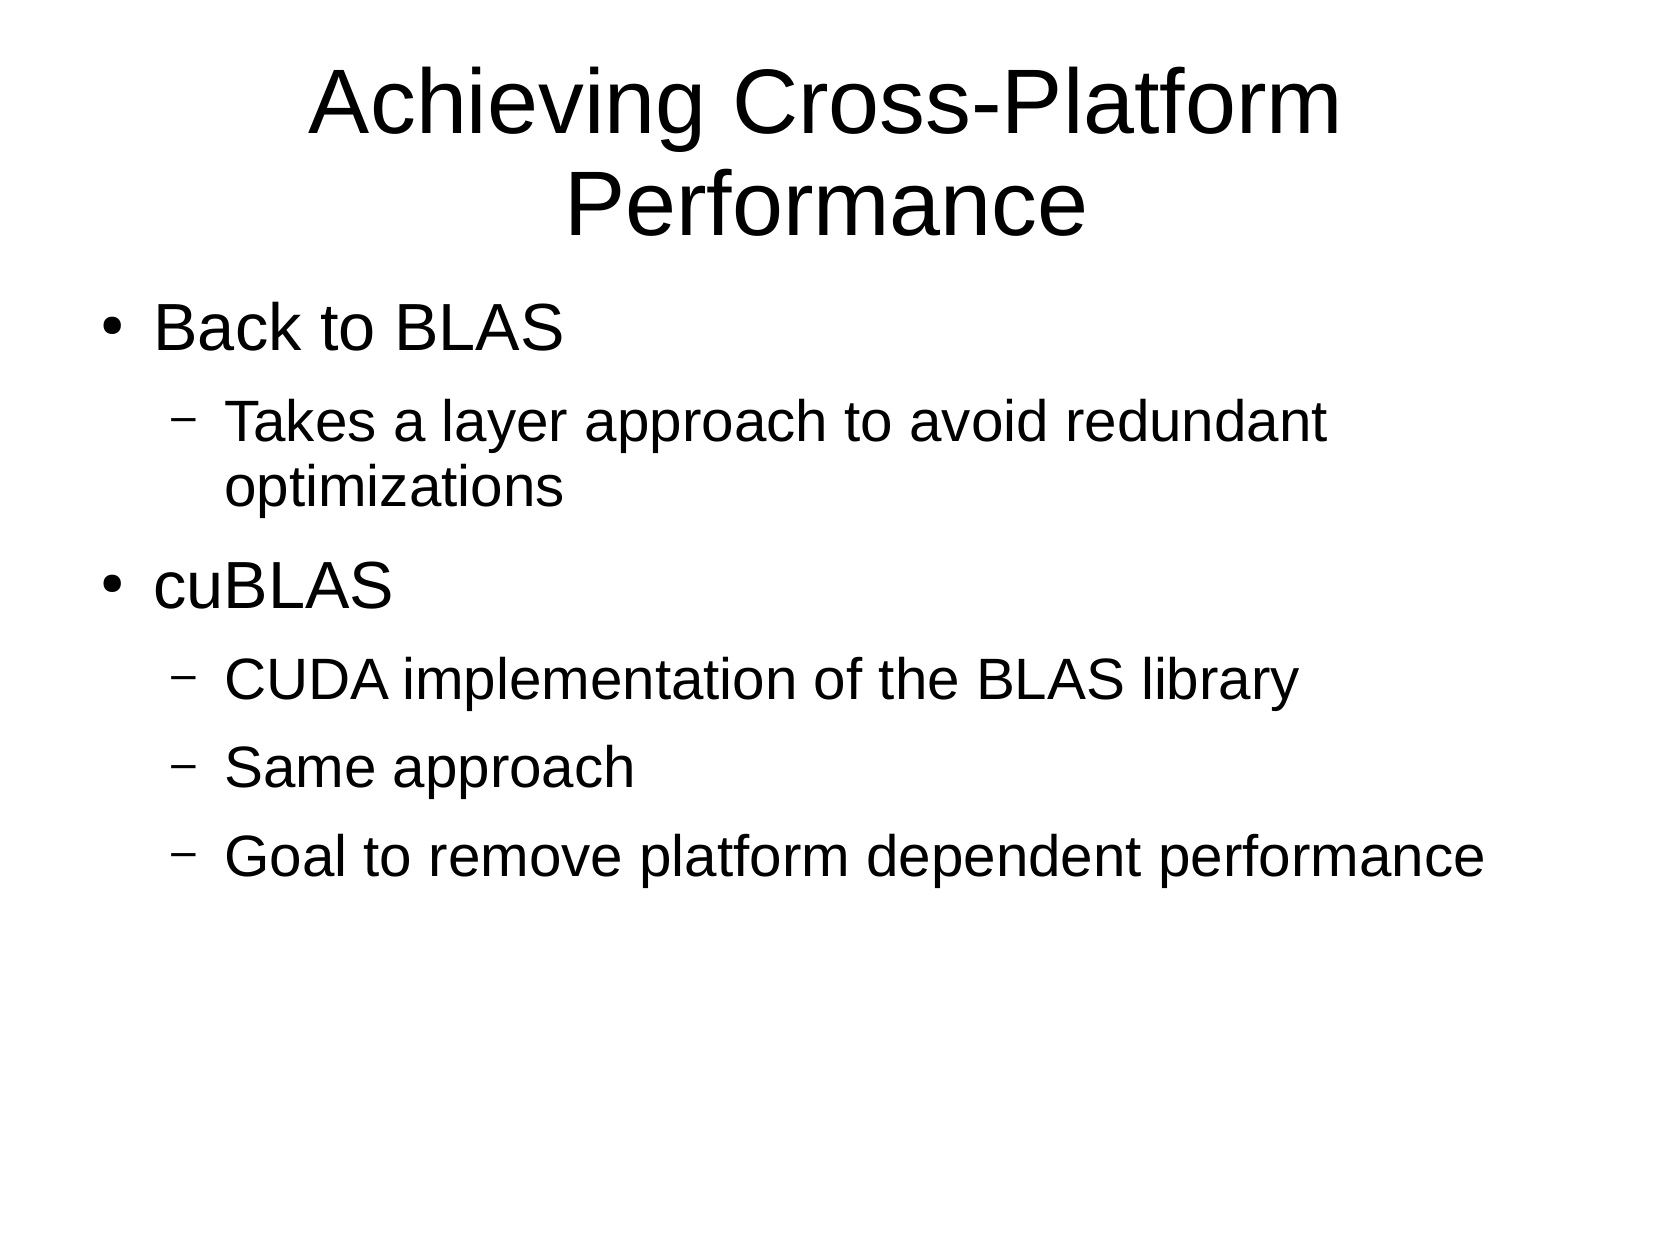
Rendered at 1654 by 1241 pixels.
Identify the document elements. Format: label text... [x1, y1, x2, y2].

list Back to BLAS Takes a layer approach to avoid redundant optimizations cuBLAS CUDA implementation of the BLAS library Same approach Goal to remove platform dependent performance [82, 290, 1571, 1010]
title Achieving Cross-Platform Performance [82, 49, 1571, 257]
